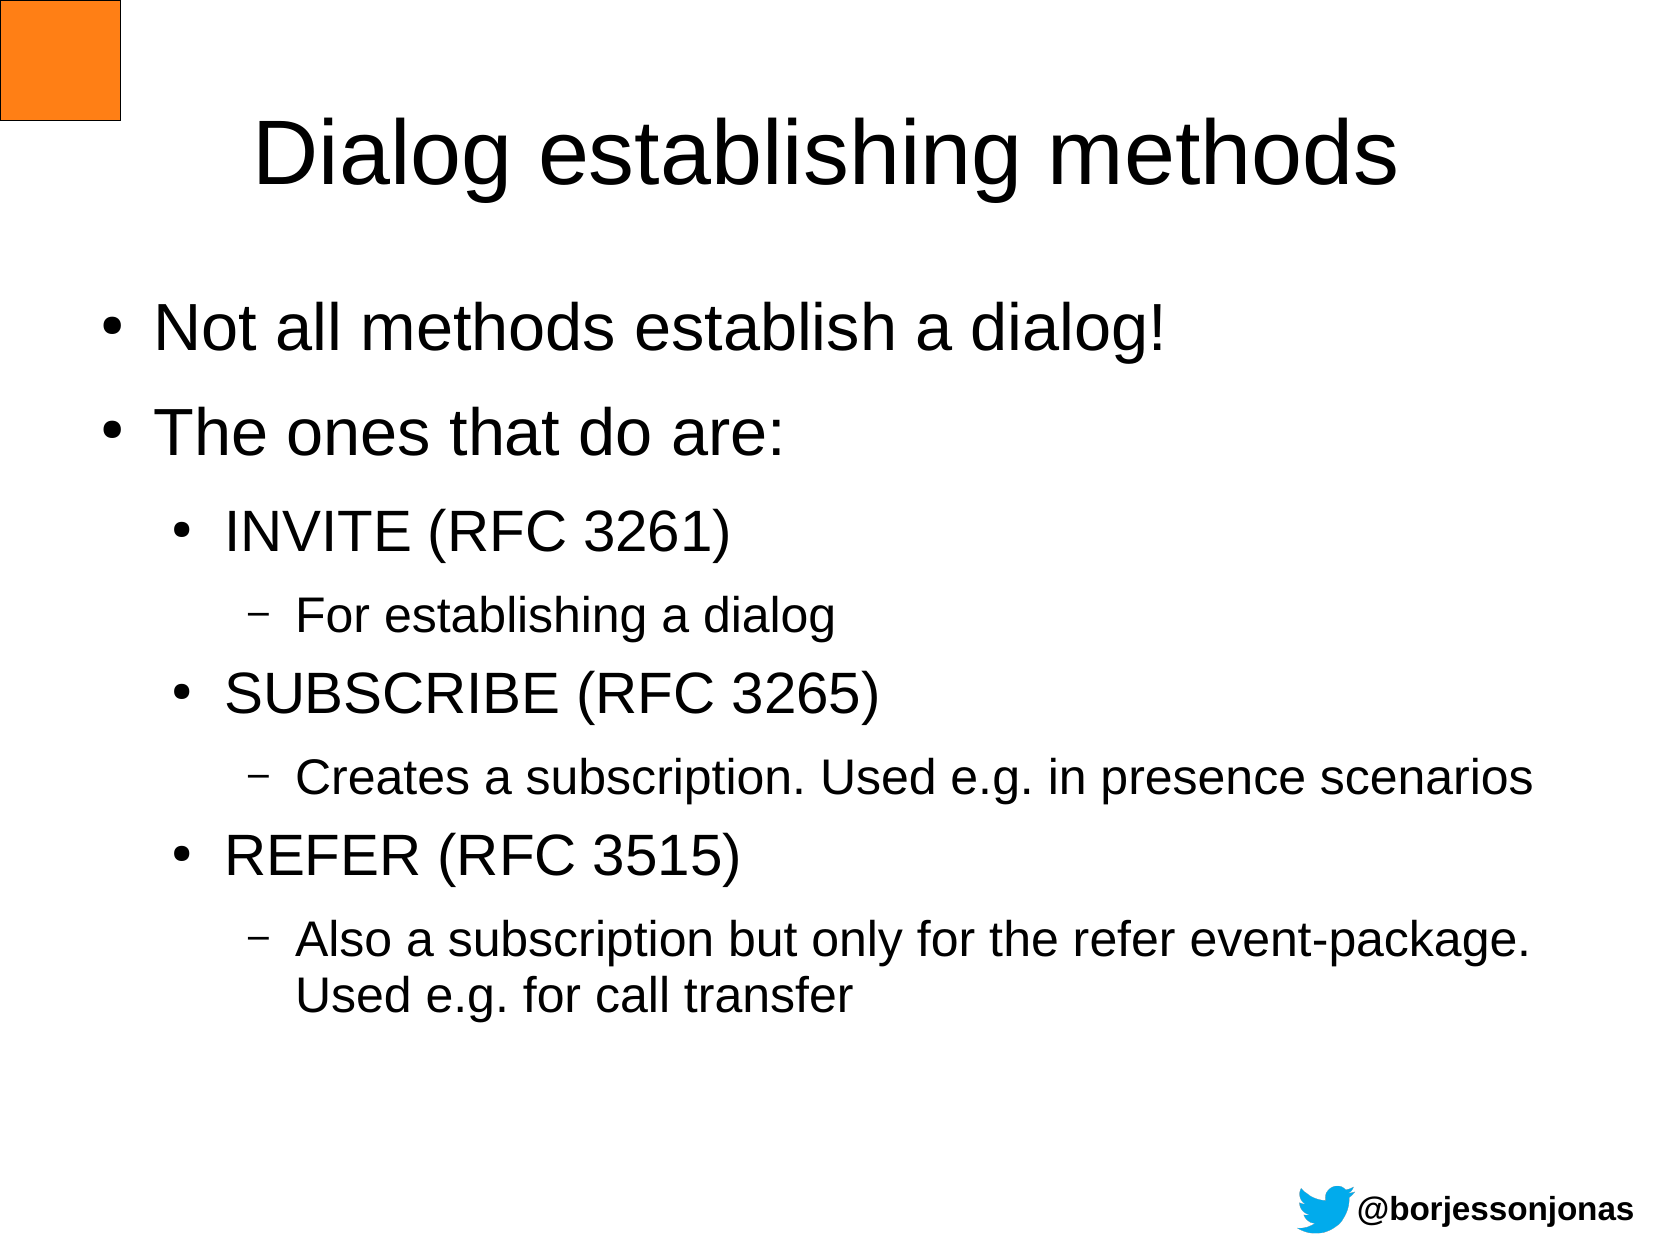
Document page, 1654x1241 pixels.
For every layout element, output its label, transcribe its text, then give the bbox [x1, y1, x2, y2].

title Dialog establishing methods [82, 49, 1571, 257]
picture [1277, 1160, 1375, 1241]
list Not all methods establish a dialog! The ones that do are: INVITE (RFC 3261) For establishing a dialog SUBSCRIBE (RFC 3265) Creates a subscription. Used e.g. in presence scenarios REFER (RFC 3515) Also a subscription but only for the refer event-package. Used e.g. for call transfer [82, 290, 1571, 1109]
